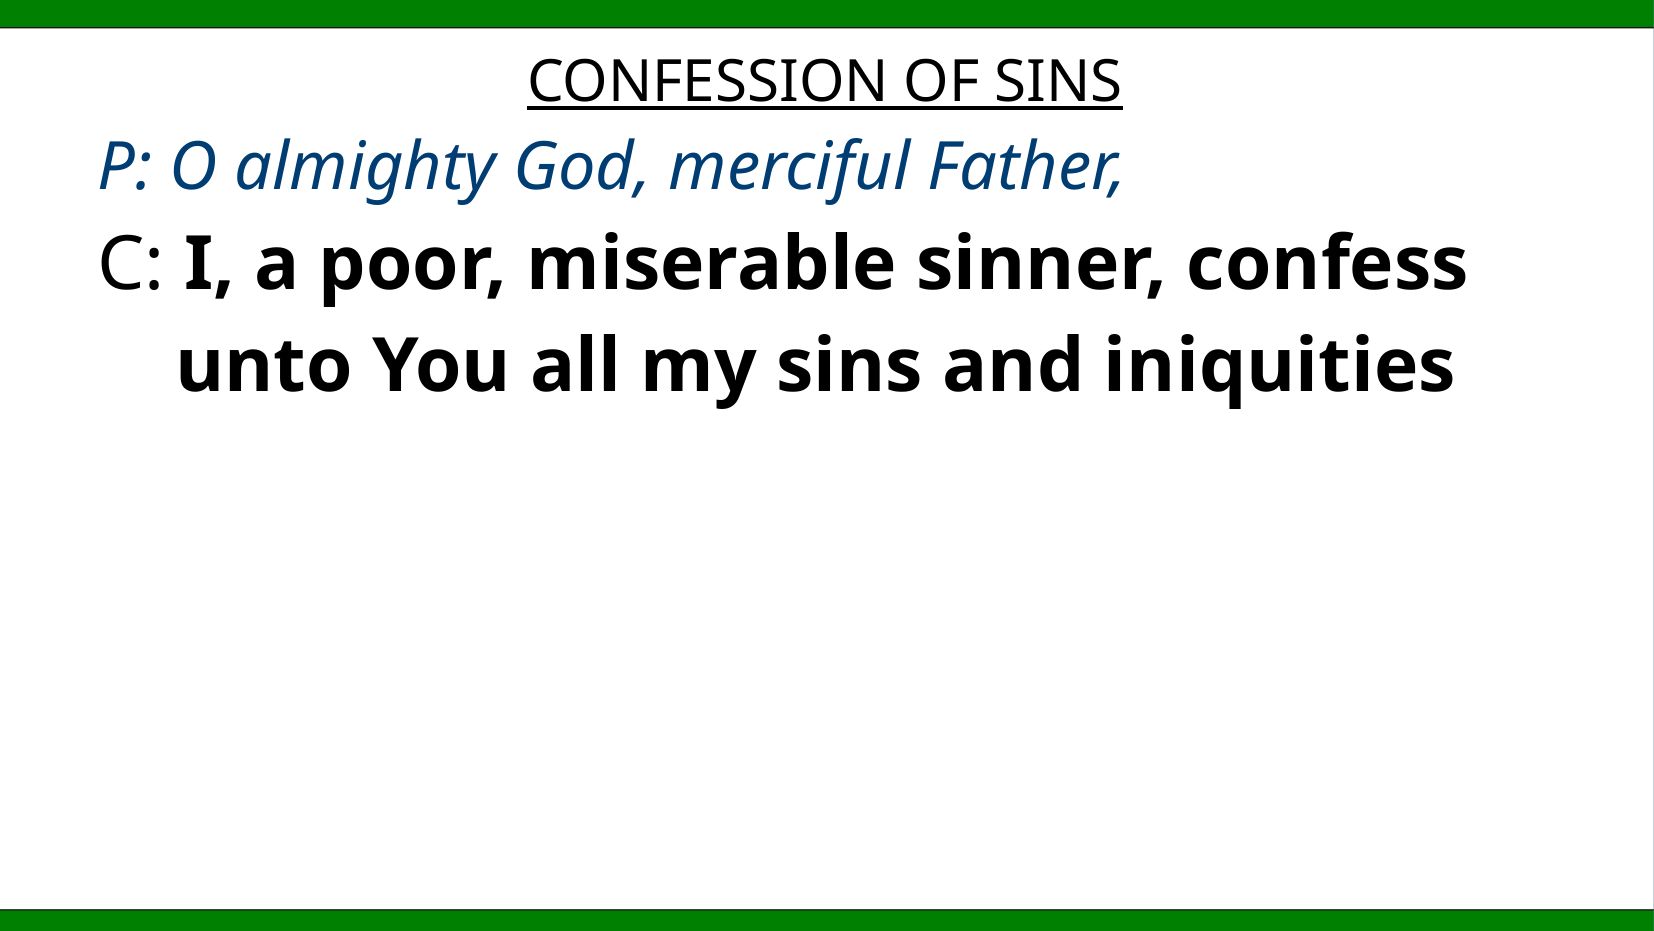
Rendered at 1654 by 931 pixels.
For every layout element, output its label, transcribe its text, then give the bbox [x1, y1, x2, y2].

text_box CONFESSION OF SINS P: O almighty God, merciful Father, C: I, a poor, miserable sinner, confess unto You all my sins and iniquities [82, 31, 1568, 436]
picture [0, 0, 1654, 931]
